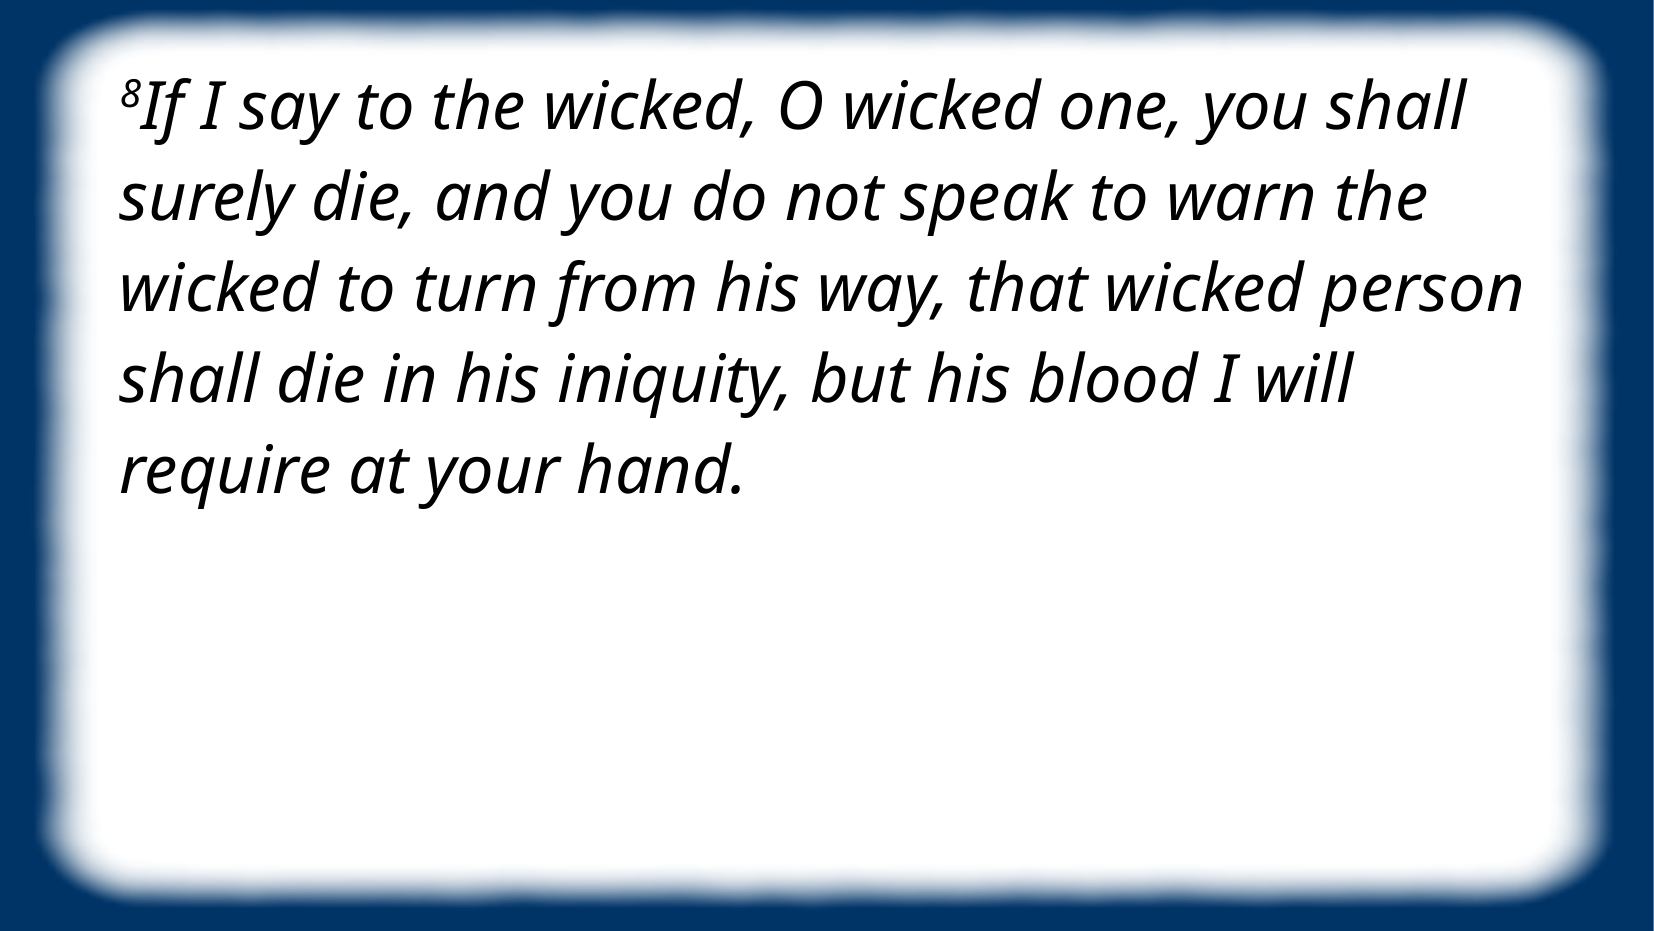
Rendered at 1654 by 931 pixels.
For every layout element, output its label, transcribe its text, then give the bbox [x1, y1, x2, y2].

picture [0, 0, 1654, 931]
text_box 8If I say to the wicked, O wicked one, you shall surely die, and you do not speak to warn the wicked to turn from his way, that wicked person shall die in his iniquity, but his blood I will require at your hand. [105, 51, 1546, 511]
